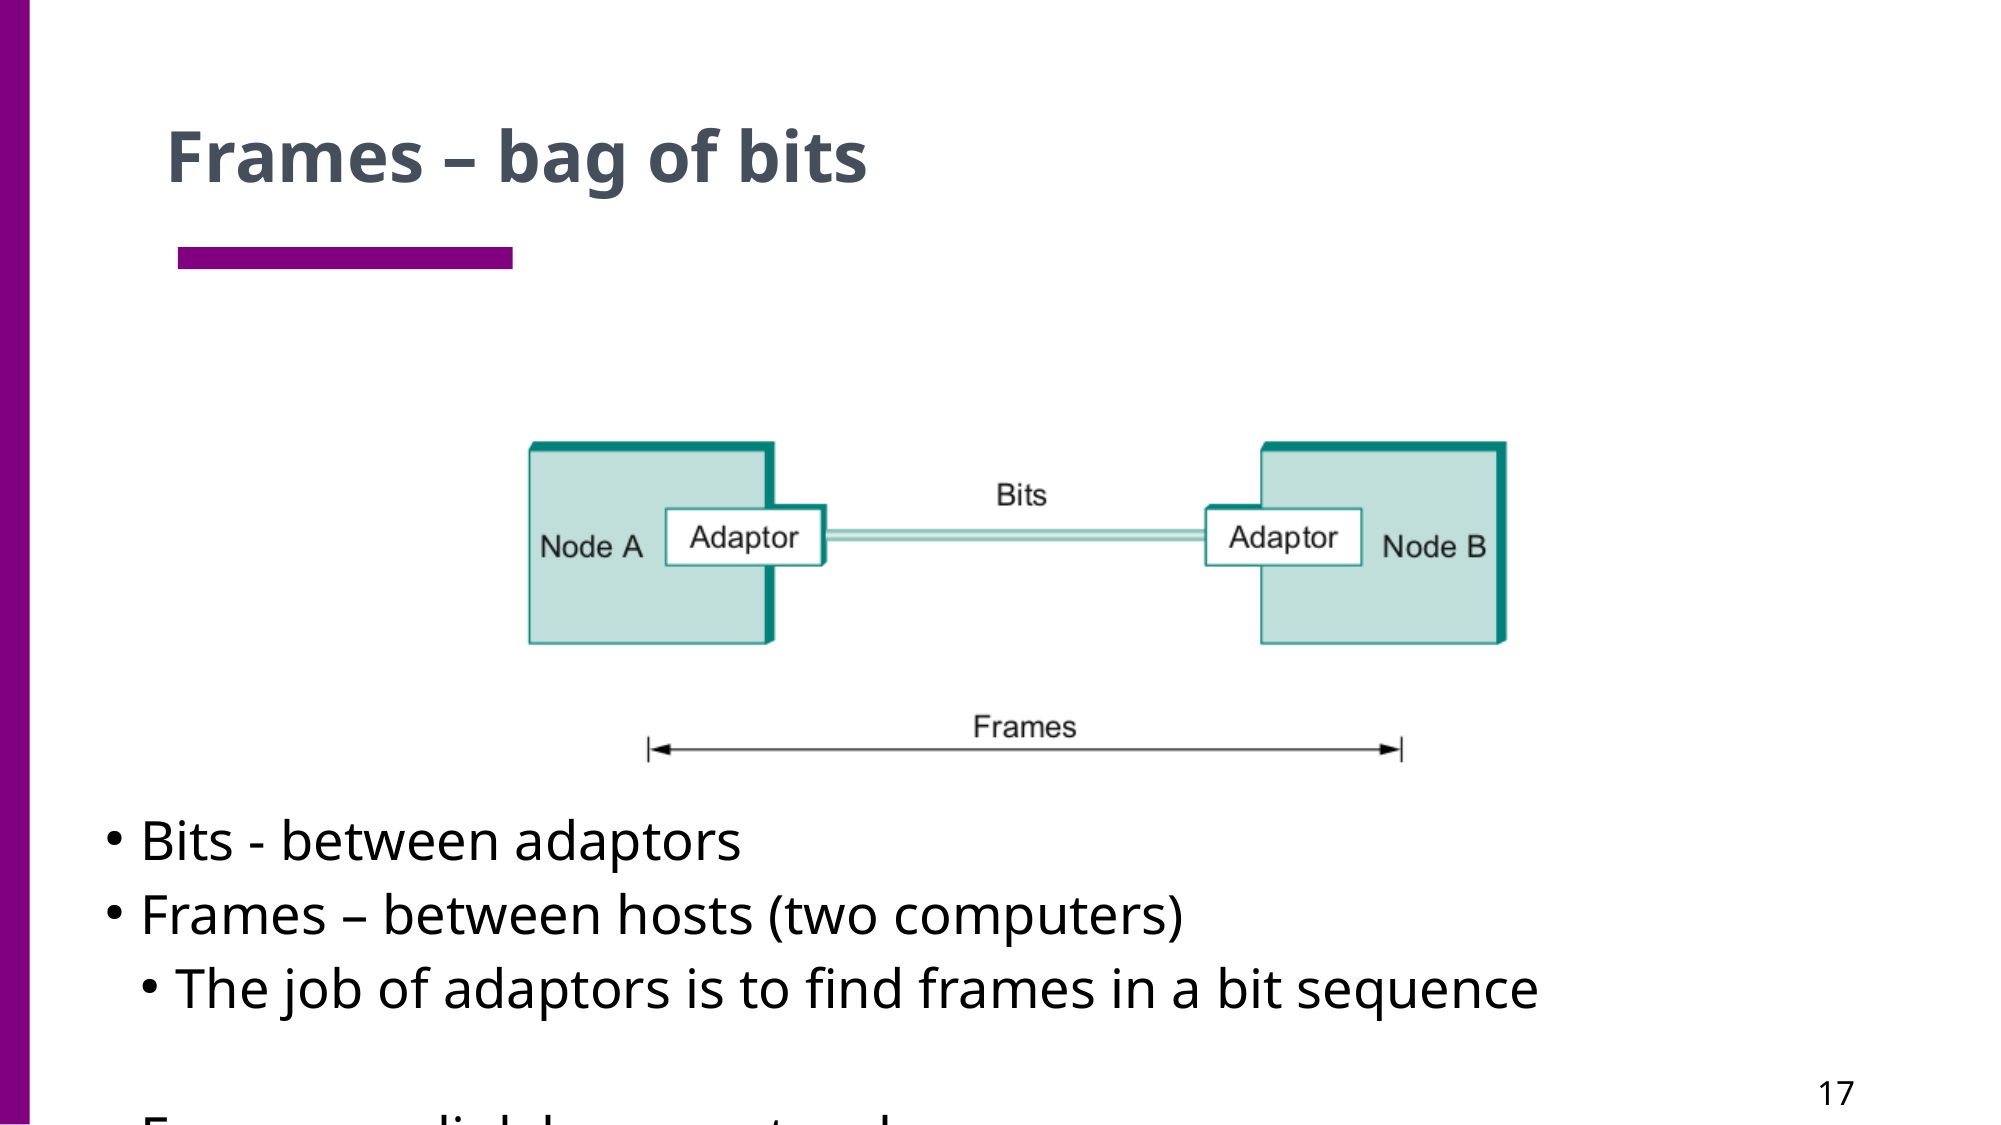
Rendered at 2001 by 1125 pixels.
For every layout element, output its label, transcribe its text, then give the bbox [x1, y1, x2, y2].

text_box Frames – bag of bits [151, 0, 1849, 212]
picture [440, 357, 1570, 772]
text_box Bits - between adaptors Frames – between hosts (two computers) The job of adaptors is to find frames in a bit sequence Frames are link layer protocols [90, 795, 1990, 1125]
